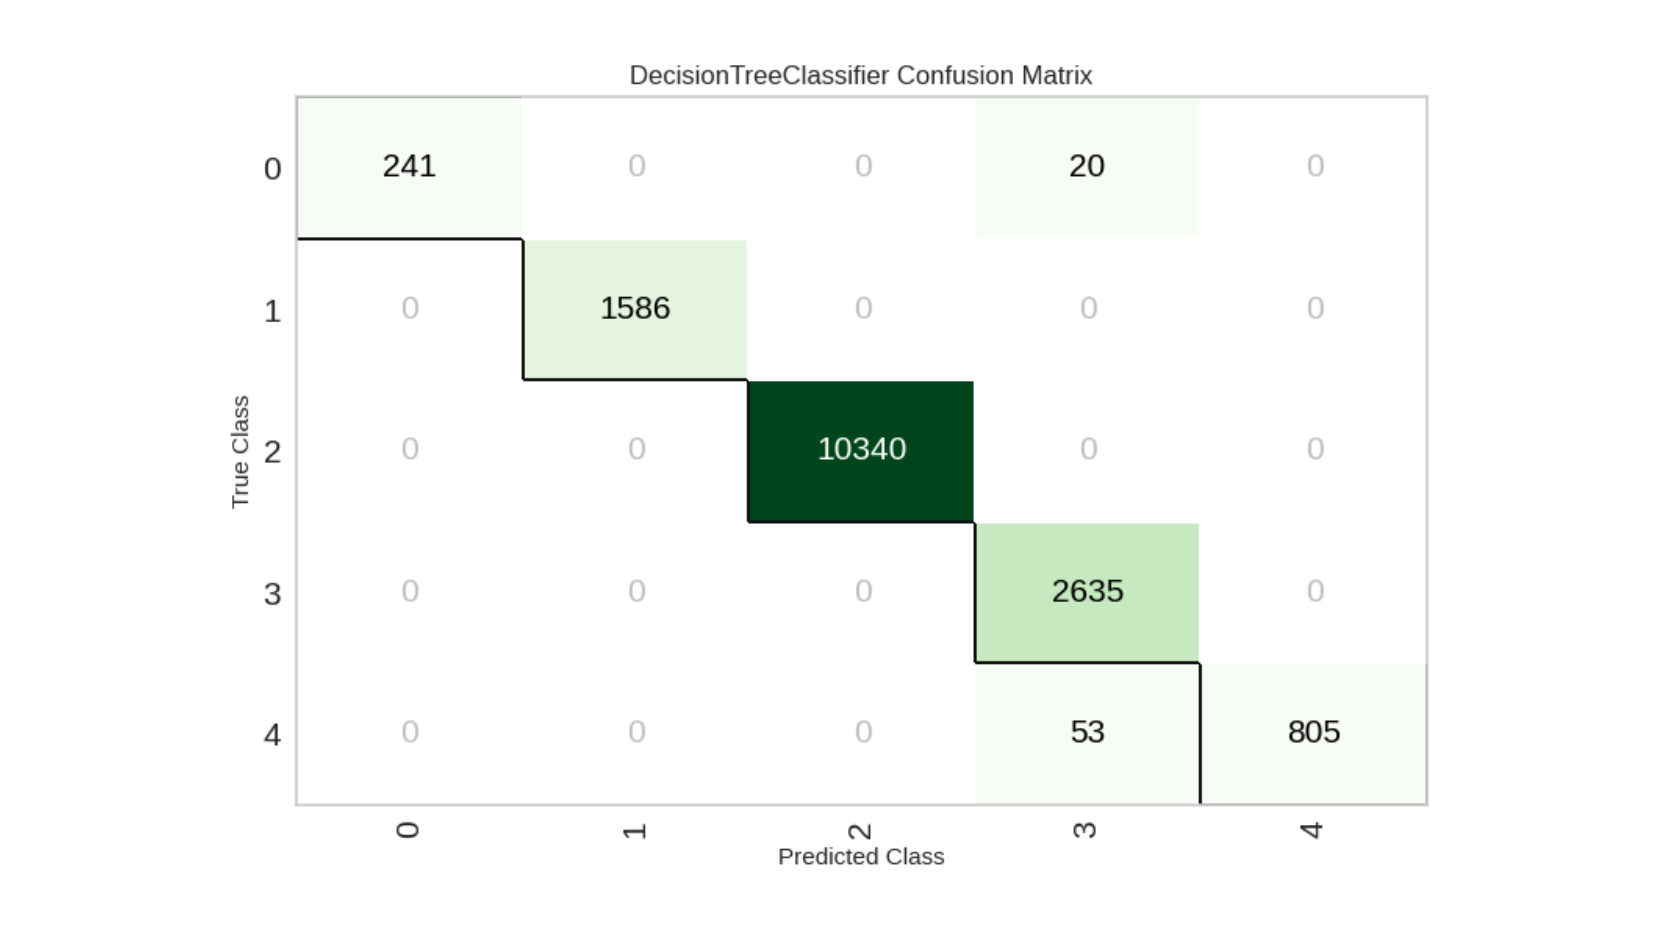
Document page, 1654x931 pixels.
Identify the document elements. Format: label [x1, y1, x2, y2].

picture [217, 50, 1443, 885]
